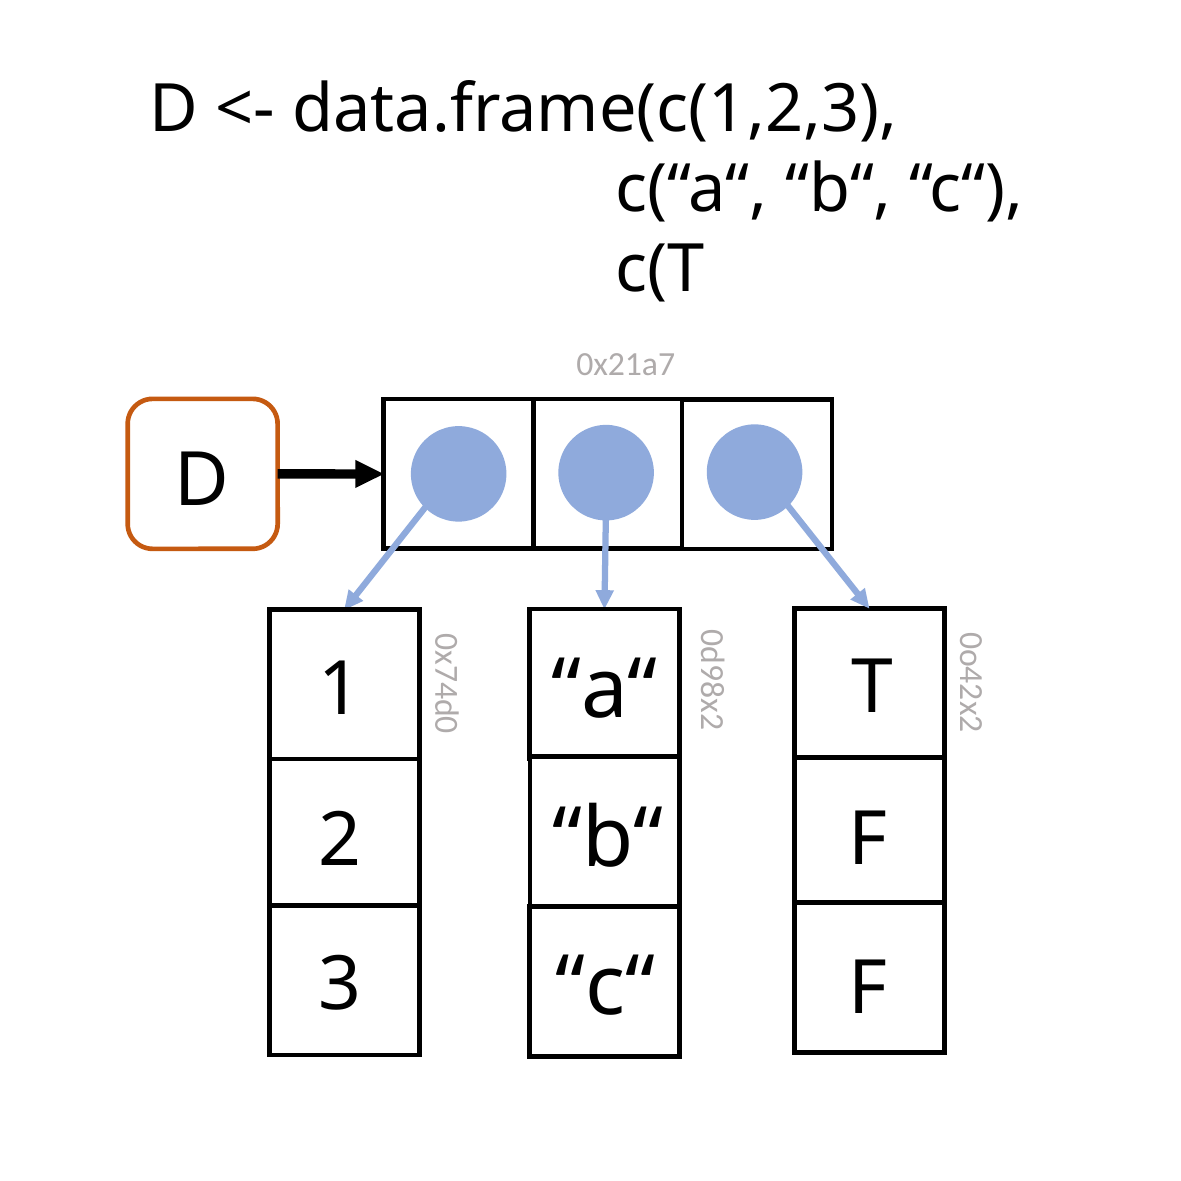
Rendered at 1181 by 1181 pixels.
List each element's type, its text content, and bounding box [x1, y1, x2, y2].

text_box F [833, 931, 903, 1037]
text_box F [833, 781, 903, 887]
text_box D <- data.frame(c(1,2,3), c(“a“, “b“, “c“), c(T [117, 57, 1039, 313]
text_box 0d98x2 [686, 615, 743, 745]
text_box “c“ [540, 923, 671, 1039]
text_box 1 [269, 759, 420, 905]
text_box 1 [529, 608, 680, 756]
text_box 1 [269, 905, 420, 1056]
text_box 1 [529, 756, 680, 907]
text_box 0x74d0 [421, 618, 477, 749]
text_box 3 [304, 927, 377, 1032]
text_box D [159, 423, 245, 529]
text_box [127, 398, 278, 549]
text_box 0x21a7 [561, 333, 691, 390]
text_box [383, 398, 833, 550]
text_box “a“ [536, 626, 673, 742]
text_box T [836, 630, 908, 736]
text_box 1 [794, 608, 945, 757]
text_box 2 [304, 783, 377, 889]
text_box “b“ [537, 776, 679, 891]
text_box 1 [794, 902, 945, 1053]
text_box 0o42x2 [945, 617, 1002, 748]
text_box 1 [794, 757, 945, 902]
text_box 1 [269, 609, 420, 759]
text_box 1 [304, 631, 377, 737]
text_box 1 [529, 907, 680, 1057]
